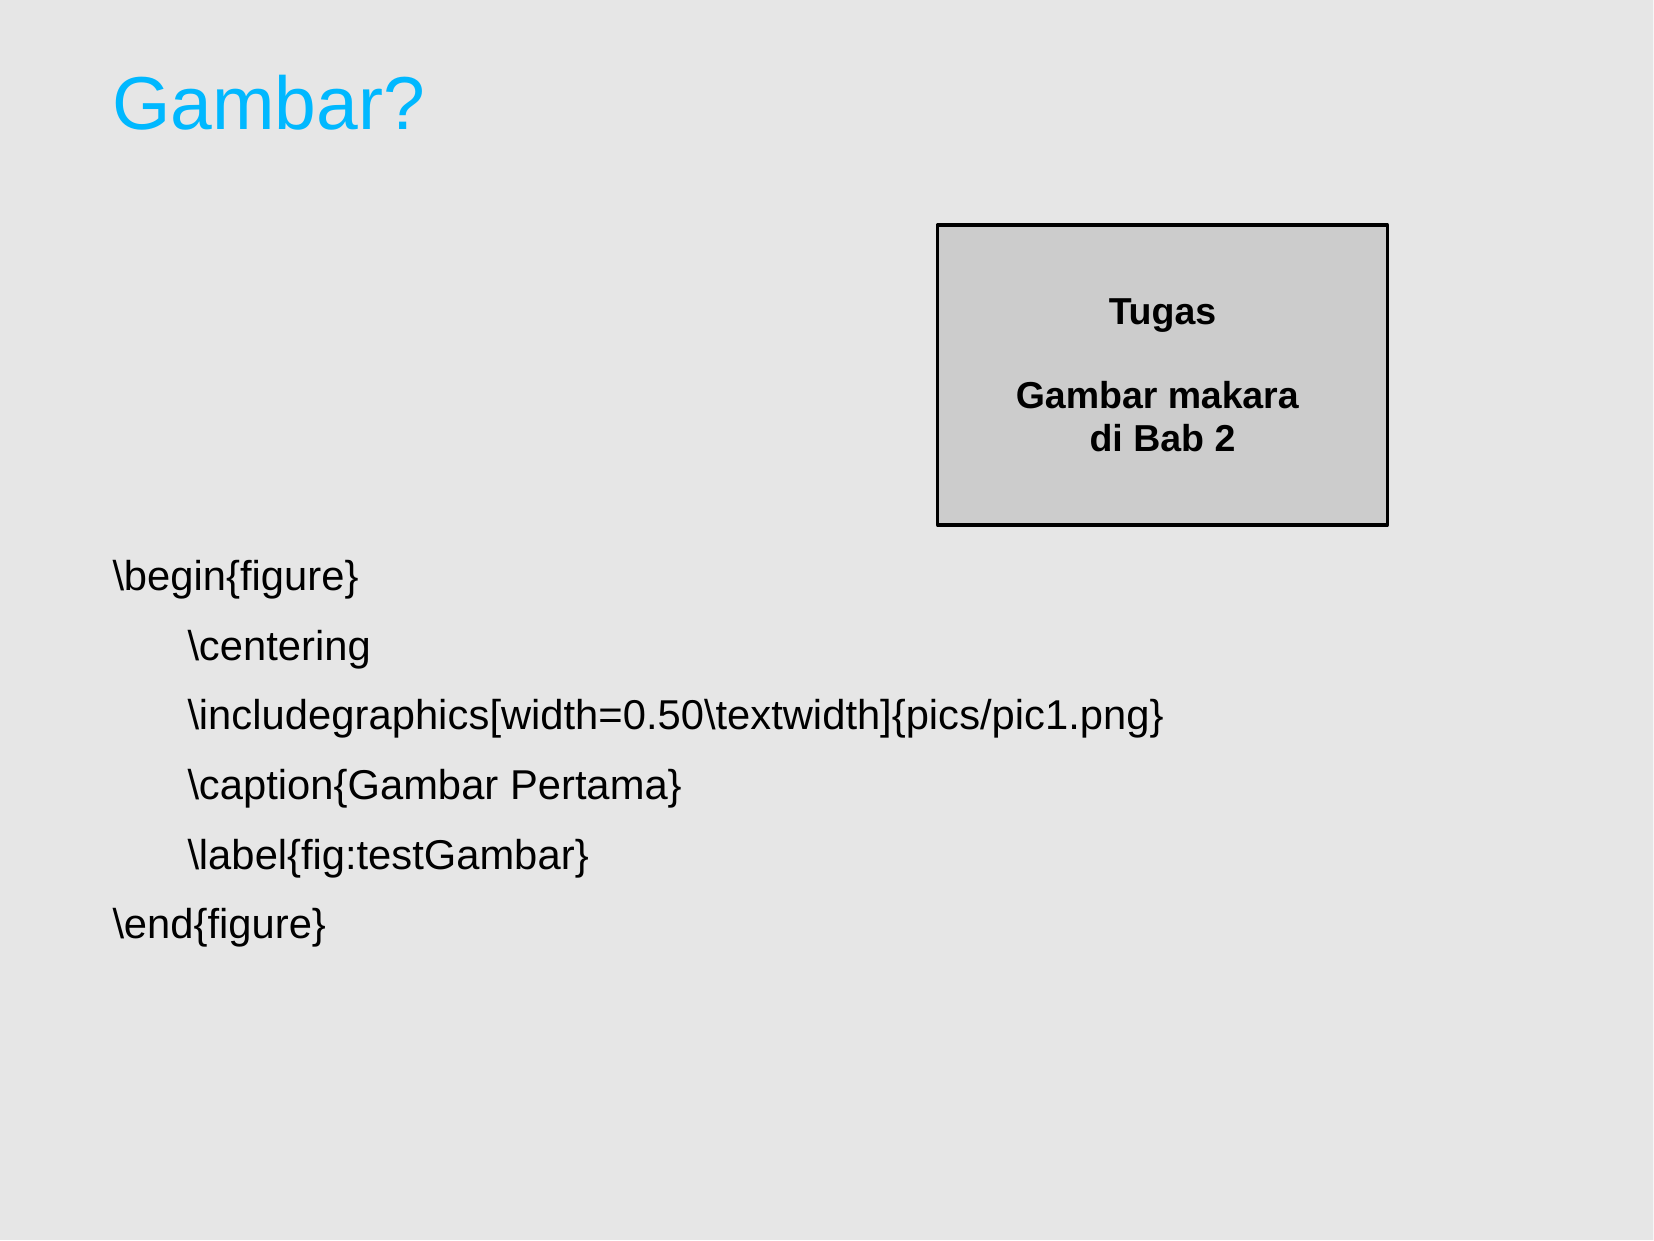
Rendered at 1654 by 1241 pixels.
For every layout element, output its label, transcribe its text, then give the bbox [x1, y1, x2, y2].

text_box Tugas Gambar makara di Bab 2 [937, 225, 1388, 526]
title Gambar? [112, 56, 1571, 151]
text_box \begin{figure} \centering \includegraphics[width=0.50\textwidth]{pics/pic1.png} \caption{Gambar Pertama} \label{fig:testGambar} \end{figure} [112, 539, 1463, 938]
